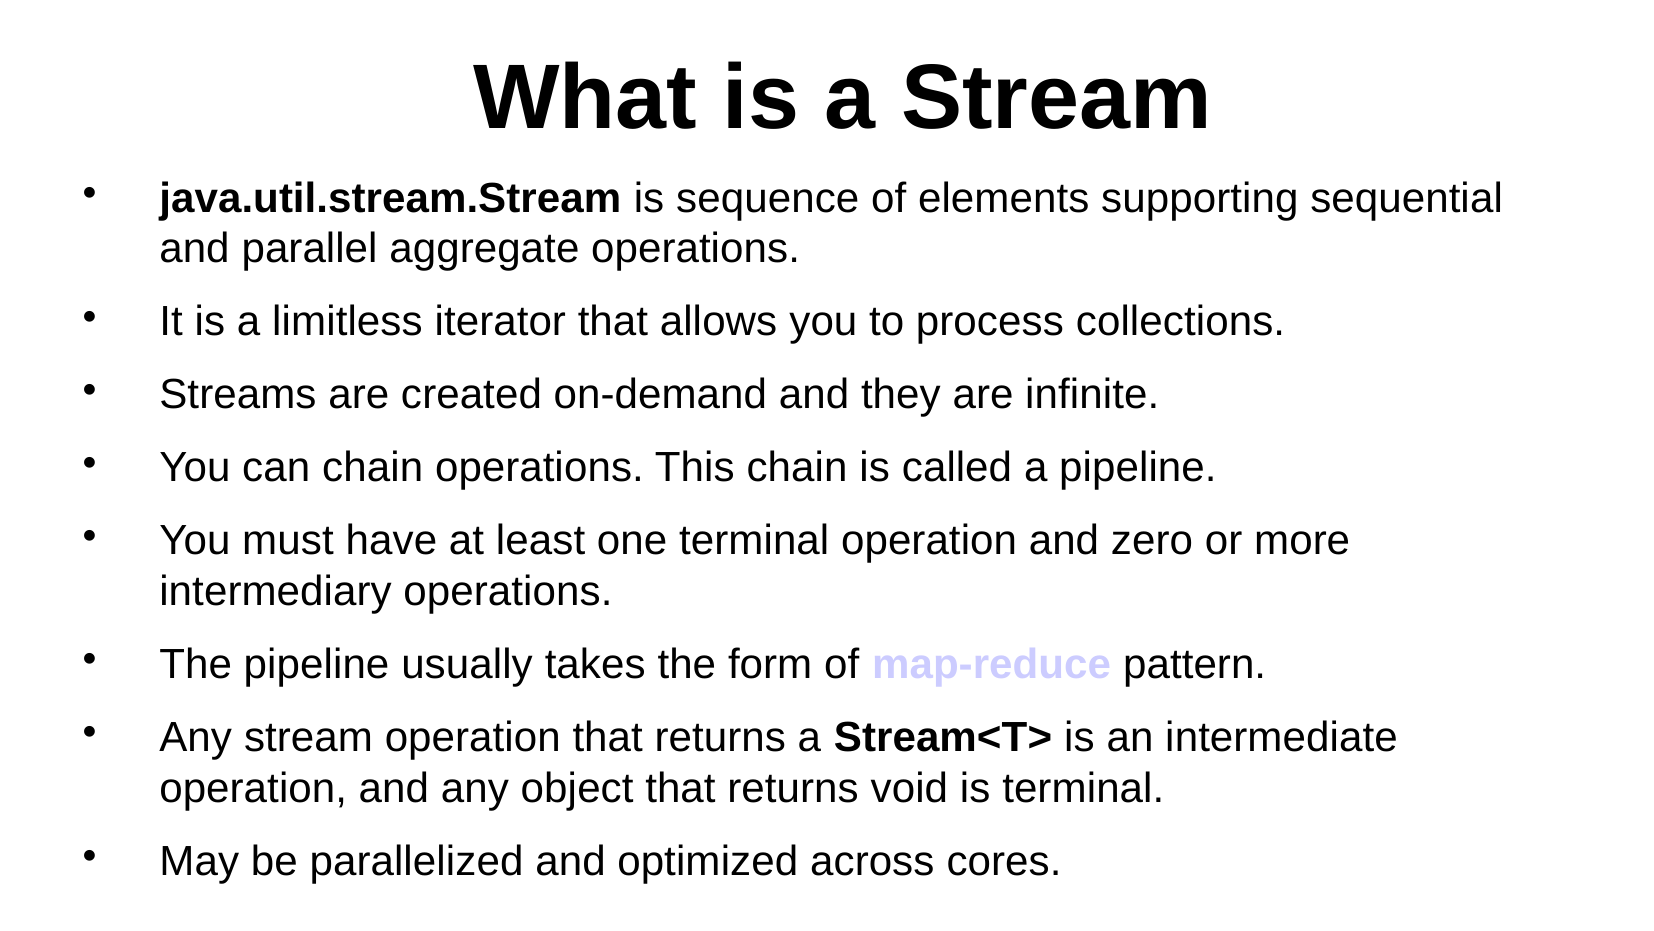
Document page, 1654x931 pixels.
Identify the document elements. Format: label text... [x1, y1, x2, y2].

list java.util.stream.Stream is sequence of elements supporting sequential and parallel aggregate operations. It is a limitless iterator that allows you to process collections. Streams are created on-demand and they are infinite. You can chain operations. This chain is called a pipeline. You must have at least one terminal operation and zero or more intermediary operations. The pipeline usually takes the form of map-reduce pattern. Any stream operation that returns a Stream<T> is an intermediate operation, and any object that returns void is terminal. May be parallelized and optimized across cores. [82, 168, 1538, 889]
title What is a Stream [82, 36, 1571, 146]
